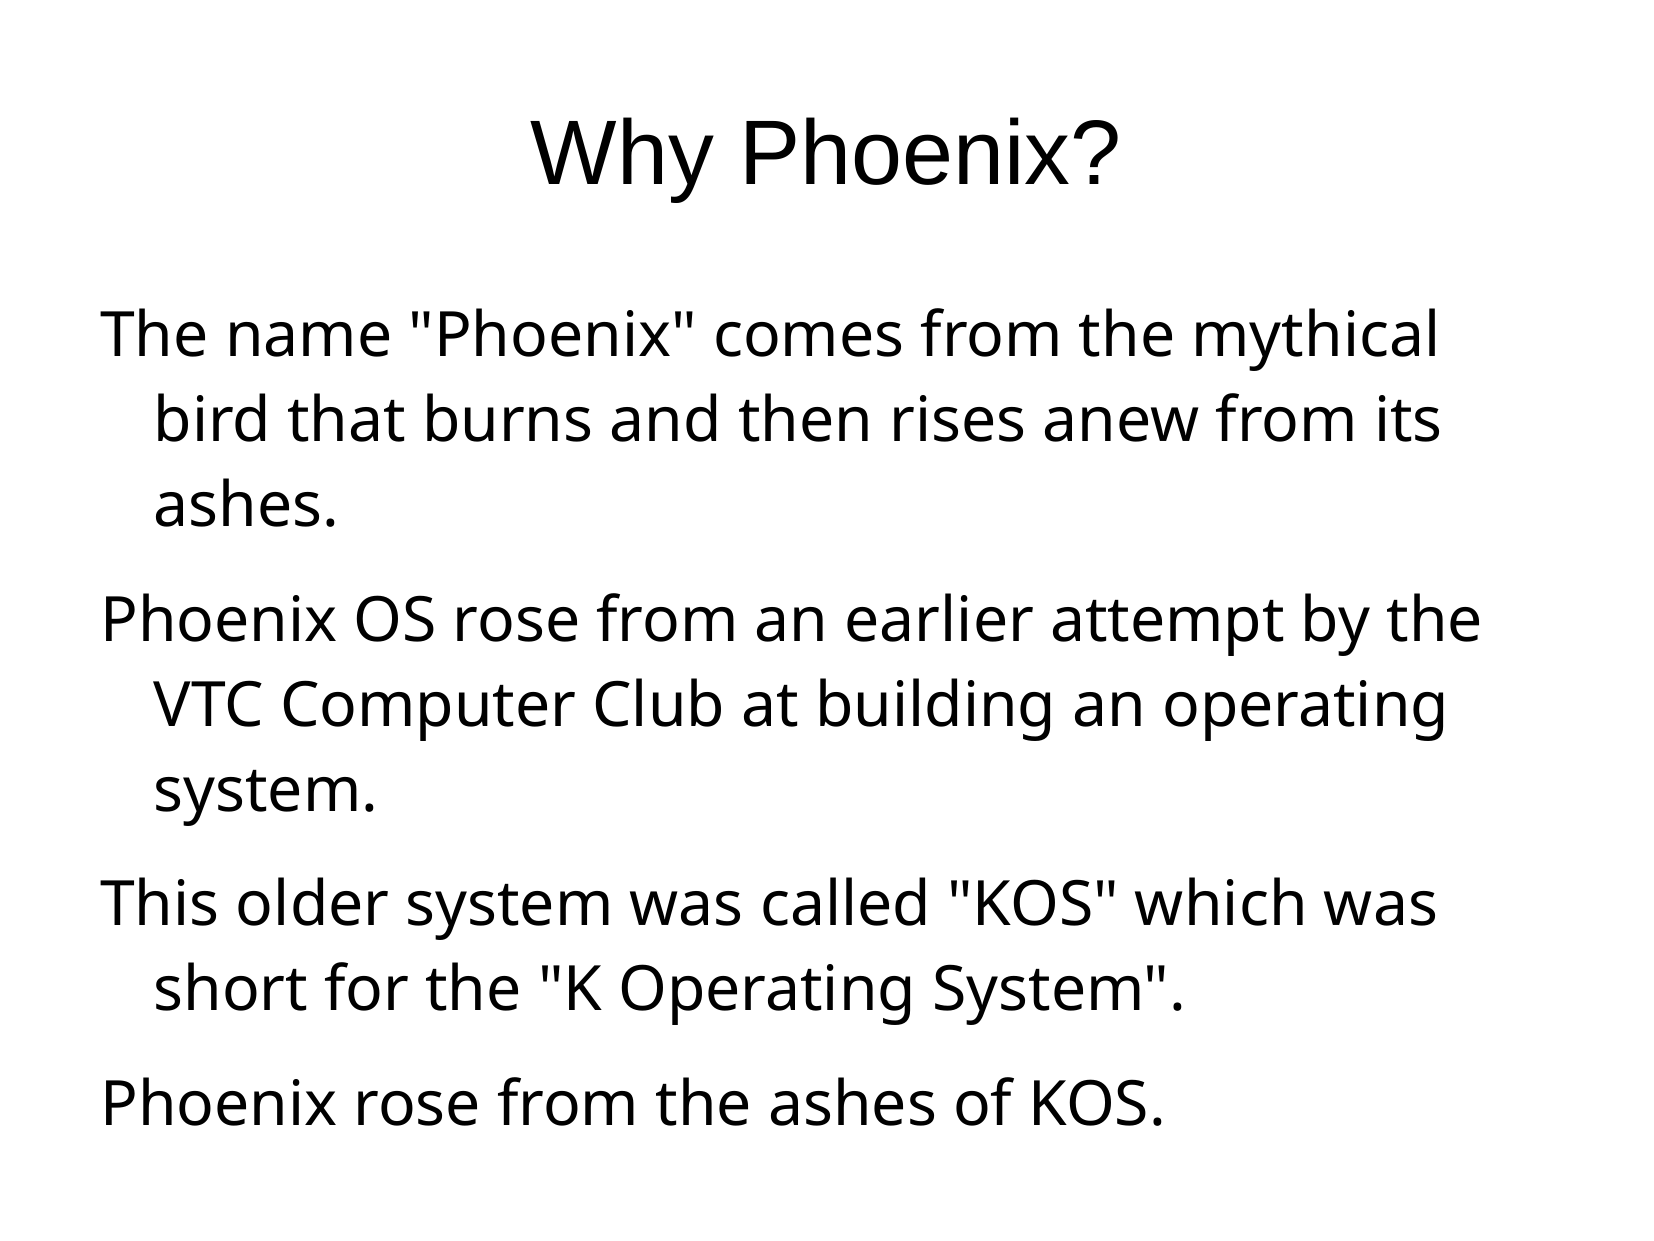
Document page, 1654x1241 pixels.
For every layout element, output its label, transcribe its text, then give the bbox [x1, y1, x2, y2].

list The name "Phoenix" comes from the mythical bird that burns and then rises anew from its ashes. Phoenix OS rose from an earlier attempt by the VTC Computer Club at building an operating system. This older system was called "KOS" which was short for the "K Operating System". Phoenix rose from the ashes of KOS. [82, 290, 1571, 1109]
title Why Phoenix? [82, 49, 1571, 257]
